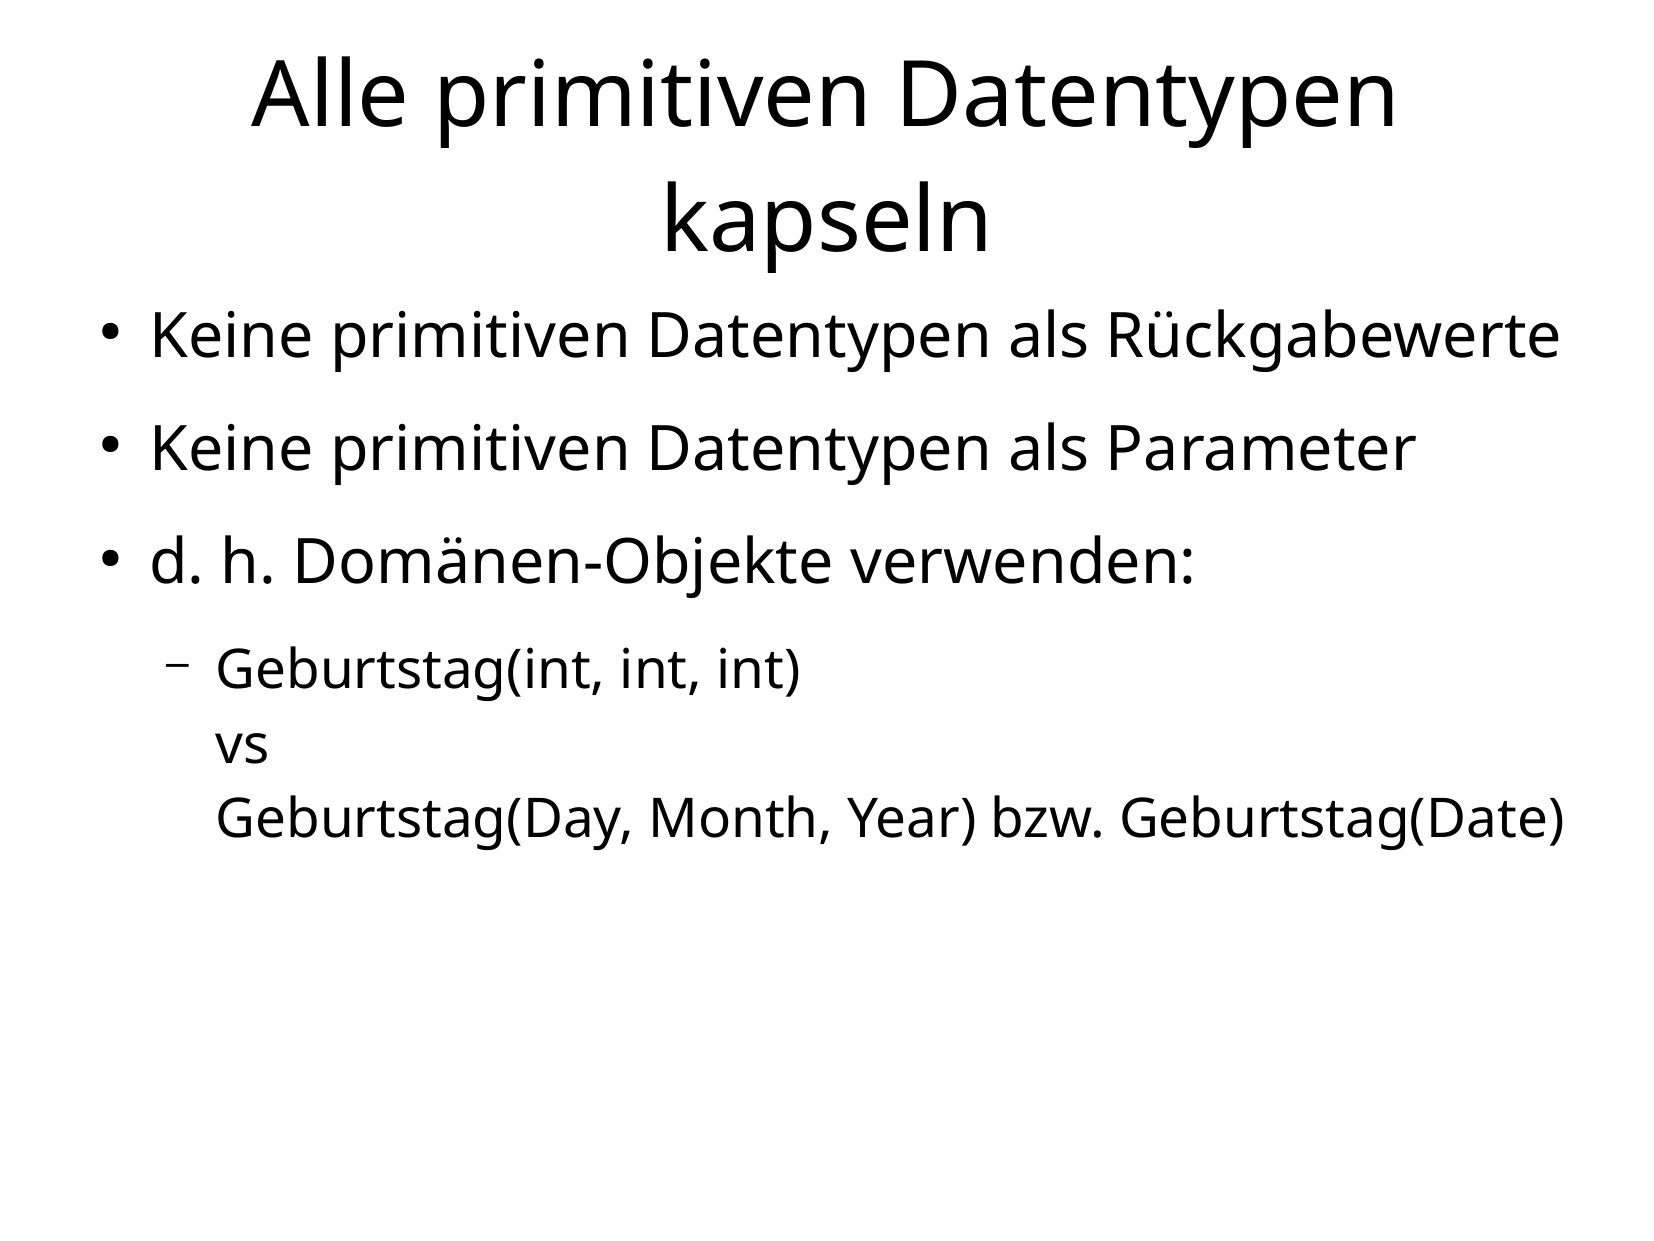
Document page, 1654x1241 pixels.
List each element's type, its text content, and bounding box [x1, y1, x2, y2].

title Alle primitiven Datentypen kapseln [82, 45, 1571, 261]
list Keine primitiven Datentypen als Rückgabewerte Keine primitiven Datentypen als Parameter d. h. Domänen-Objekte verwenden: Geburtstag(int, int, int) vs Geburtstag(Day, Month, Year) bzw. Geburtstag(Date) [82, 290, 1571, 1010]
